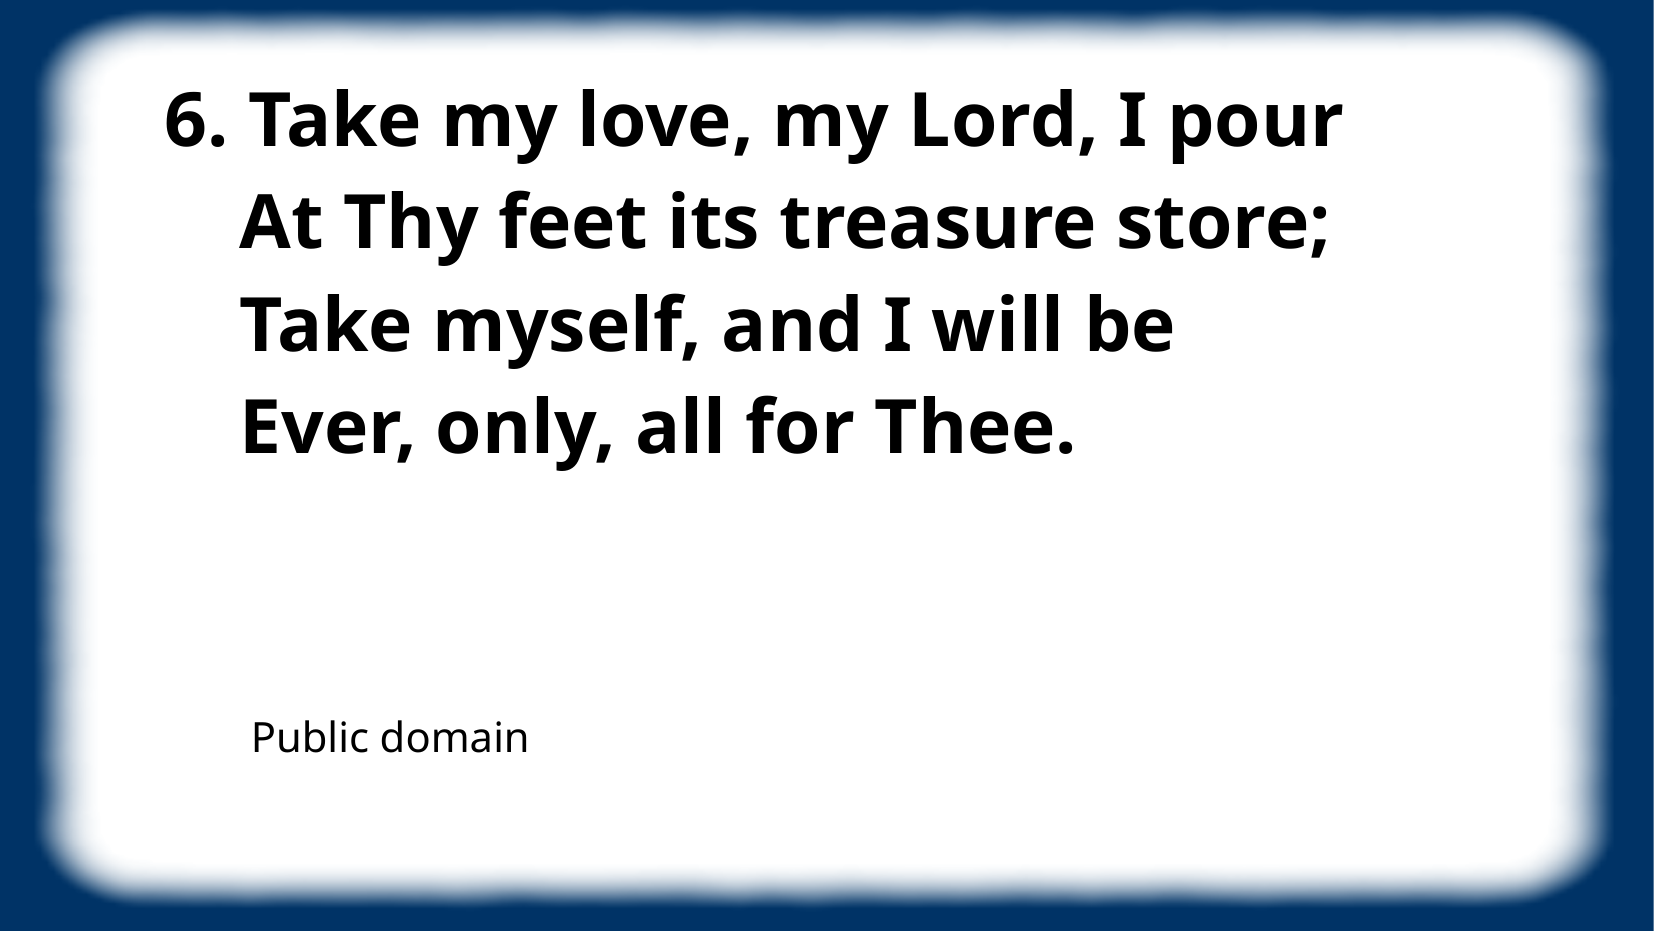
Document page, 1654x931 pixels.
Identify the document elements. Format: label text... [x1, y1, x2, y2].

text_box 6. Take my love, my Lord, I pour At Thy feet its treasure store; Take myself, and I will be Ever, only, all for Thee. Public domain [150, 58, 1531, 756]
picture [0, 0, 1654, 931]
